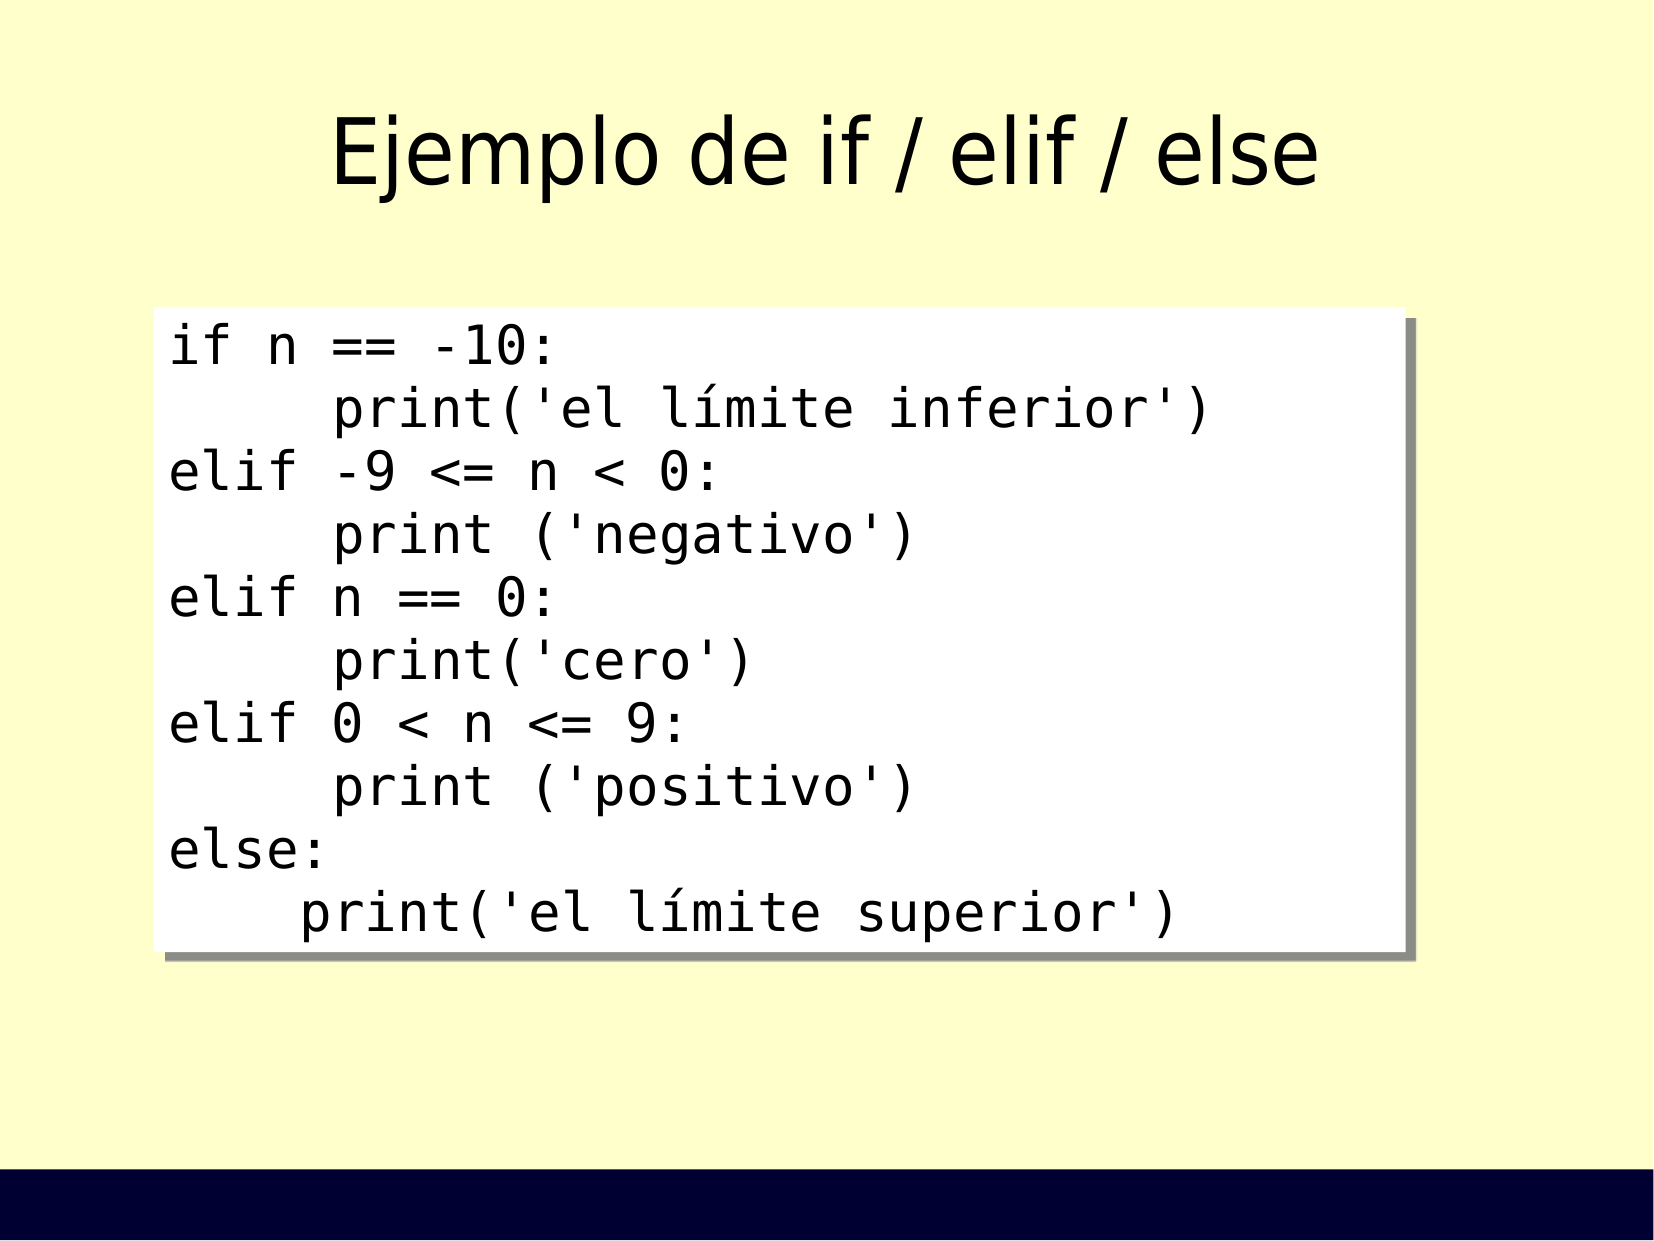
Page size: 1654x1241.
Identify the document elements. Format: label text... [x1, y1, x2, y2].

text_box if n == -10: print('el límite inferior') elif -9 <= n < 0: print ('negativo') elif n == 0: print('cero') elif 0 < n <= 9: print ('positivo') else: print('el límite superior') [153, 307, 1406, 953]
title Ejemplo de if / elif / else [82, 49, 1571, 257]
